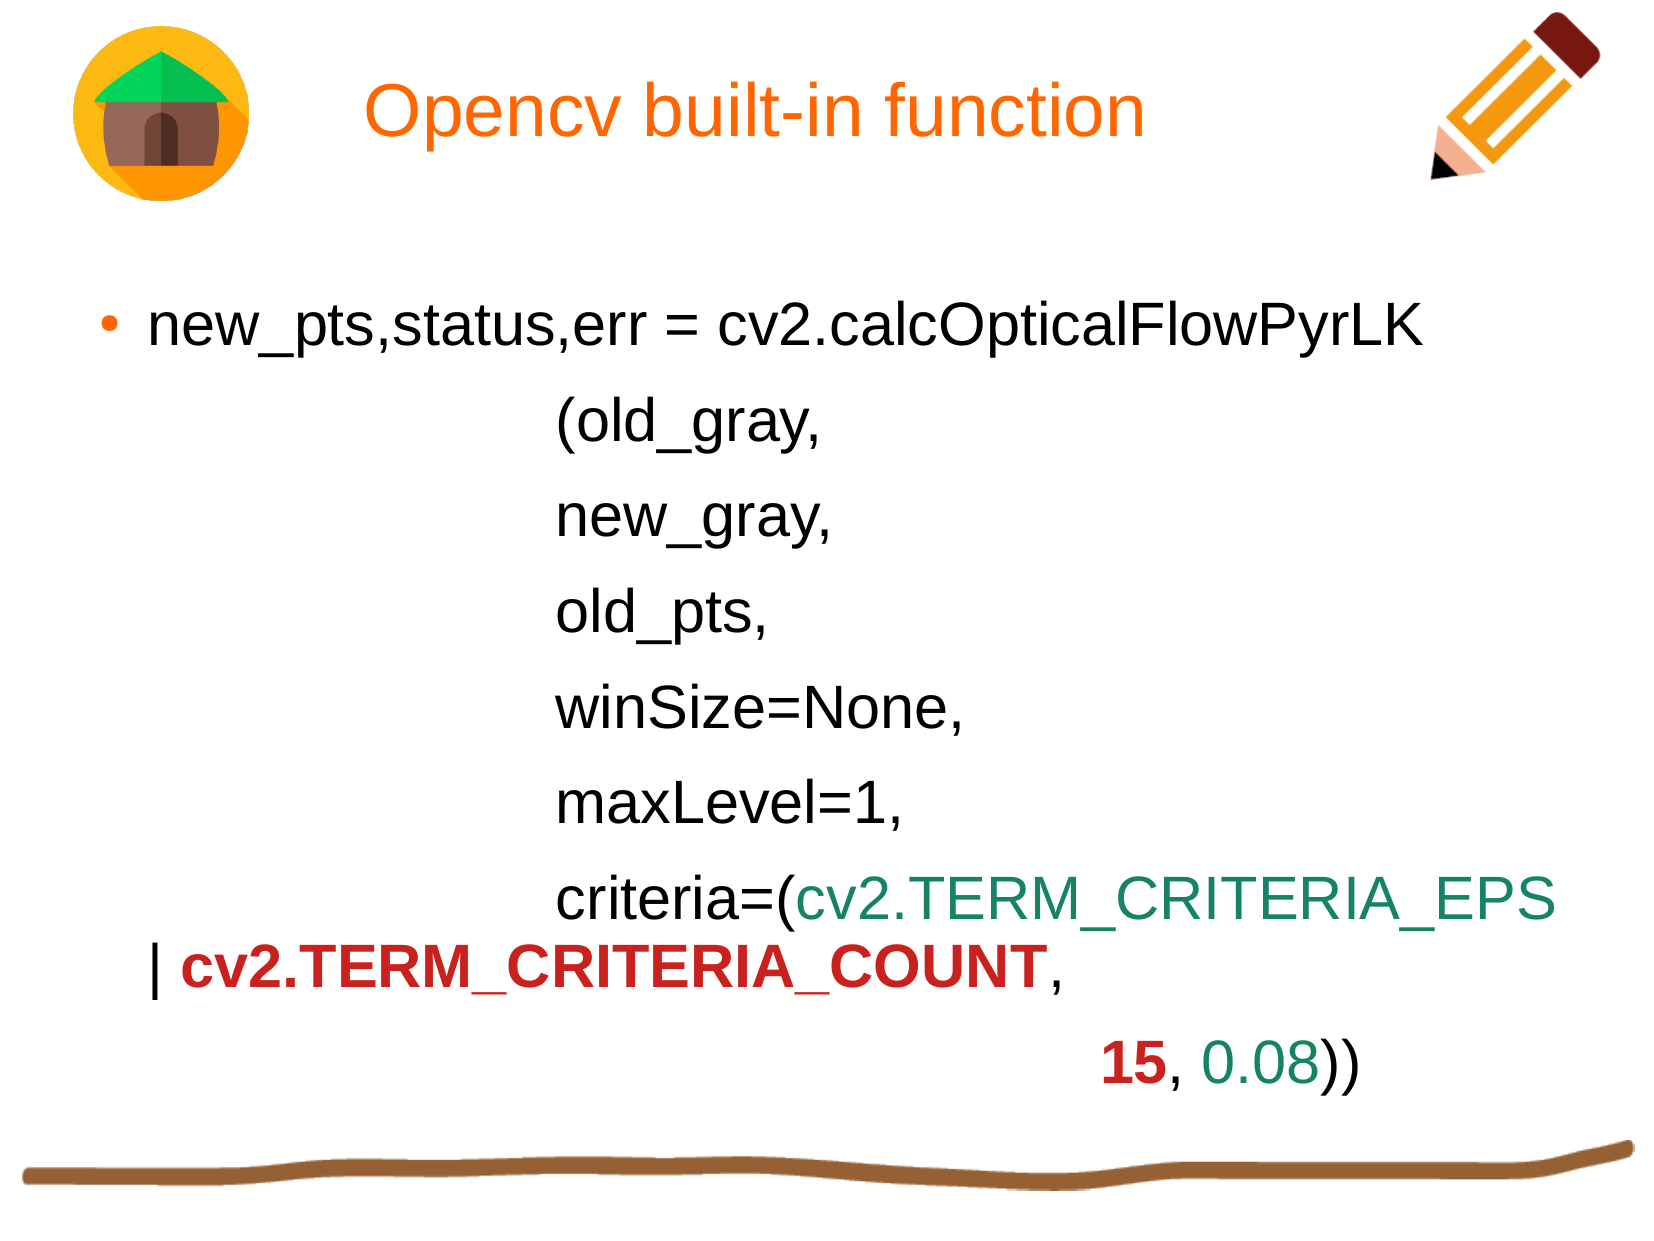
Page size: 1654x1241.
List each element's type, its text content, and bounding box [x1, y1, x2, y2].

picture [1430, 12, 1601, 181]
picture [22, 1140, 1635, 1191]
title Opencv built-in function [249, 49, 1430, 172]
picture [73, 26, 249, 201]
list new_pts,status,err = cv2.calcOpticalFlowPyrLK (old_gray, new_gray, old_pts, winSize=None, maxLevel=1, criteria=(cv2.TERM_CRITERIA_EPS | cv2.TERM_CRITERIA_COUNT, 15, 0.08)) [82, 290, 1571, 1122]
